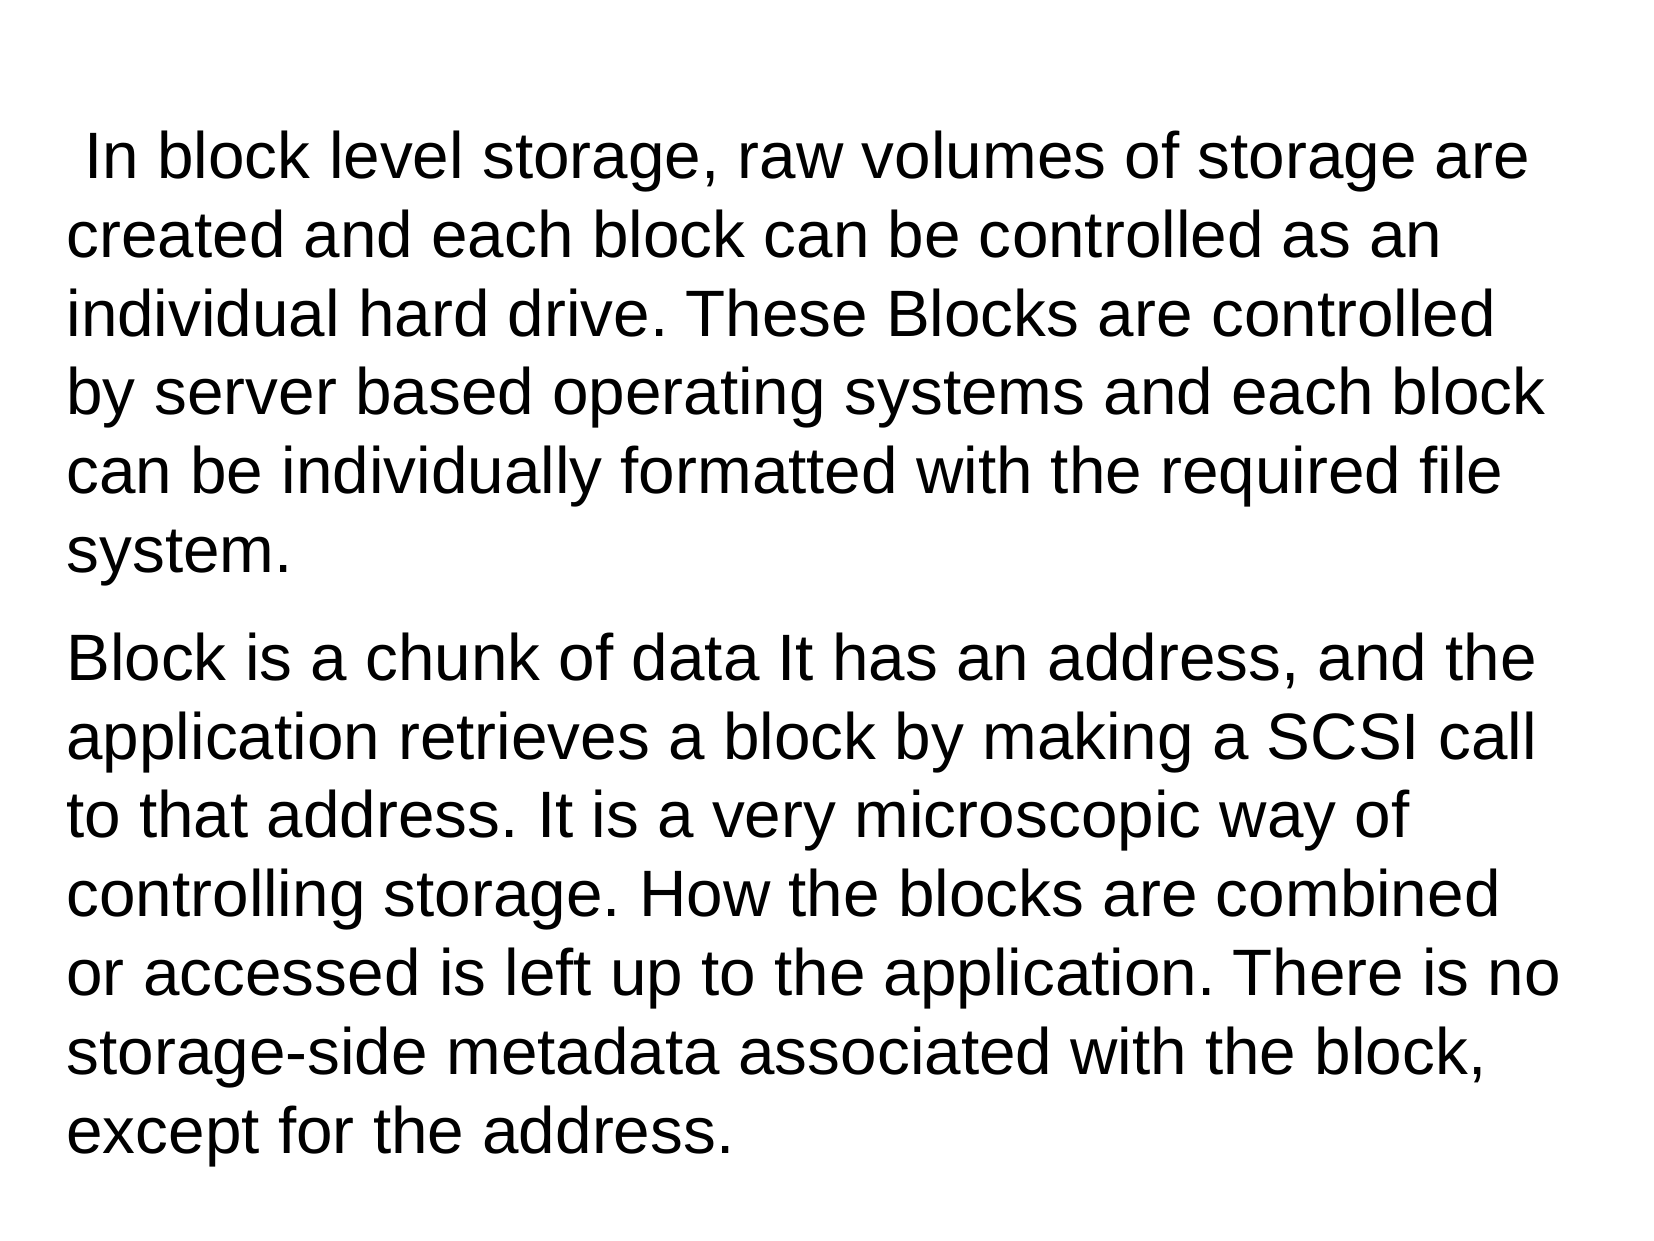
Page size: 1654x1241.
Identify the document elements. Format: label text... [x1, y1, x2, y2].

list In block level storage, raw volumes of storage are created and each block can be controlled as an individual hard drive. These Blocks are controlled by server based operating systems and each block can be individually formatted with the required file system. Block is a chunk of data It has an address, and the application retrieves a block by making a SCSI call to that address. It is a very microscopic way of controlling storage. How the blocks are combined or accessed is left up to the application. There is no storage-side metadata associated with the block, except for the address. [66, 113, 1566, 1193]
